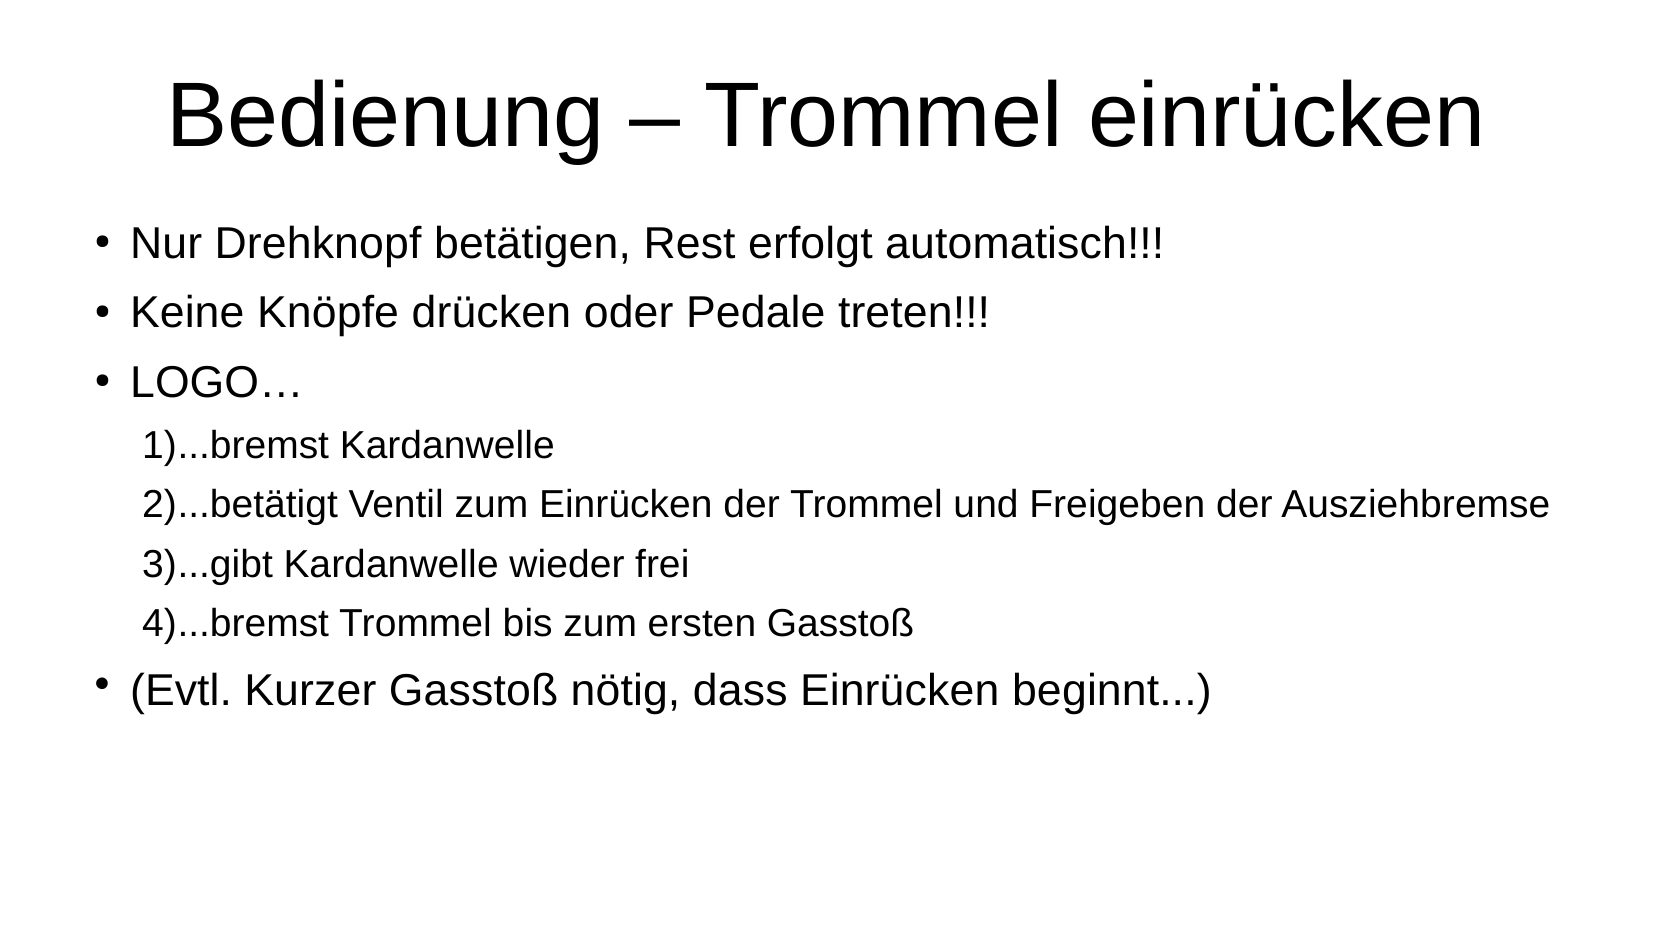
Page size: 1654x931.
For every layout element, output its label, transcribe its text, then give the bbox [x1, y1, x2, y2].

title Bedienung – Trommel einrücken [82, 37, 1571, 193]
list Nur Drehknopf betätigen, Rest erfolgt automatisch!!! Keine Knöpfe drücken oder Pedale treten!!! LOGO… ...bremst Kardanwelle ...betätigt Ventil zum Einrücken der Trommel und Freigeben der Ausziehbremse ...gibt Kardanwelle wieder frei ...bremst Trommel bis zum ersten Gasstoß (Evtl. Kurzer Gasstoß nötig, dass Einrücken beginnt...) [82, 217, 1571, 758]
